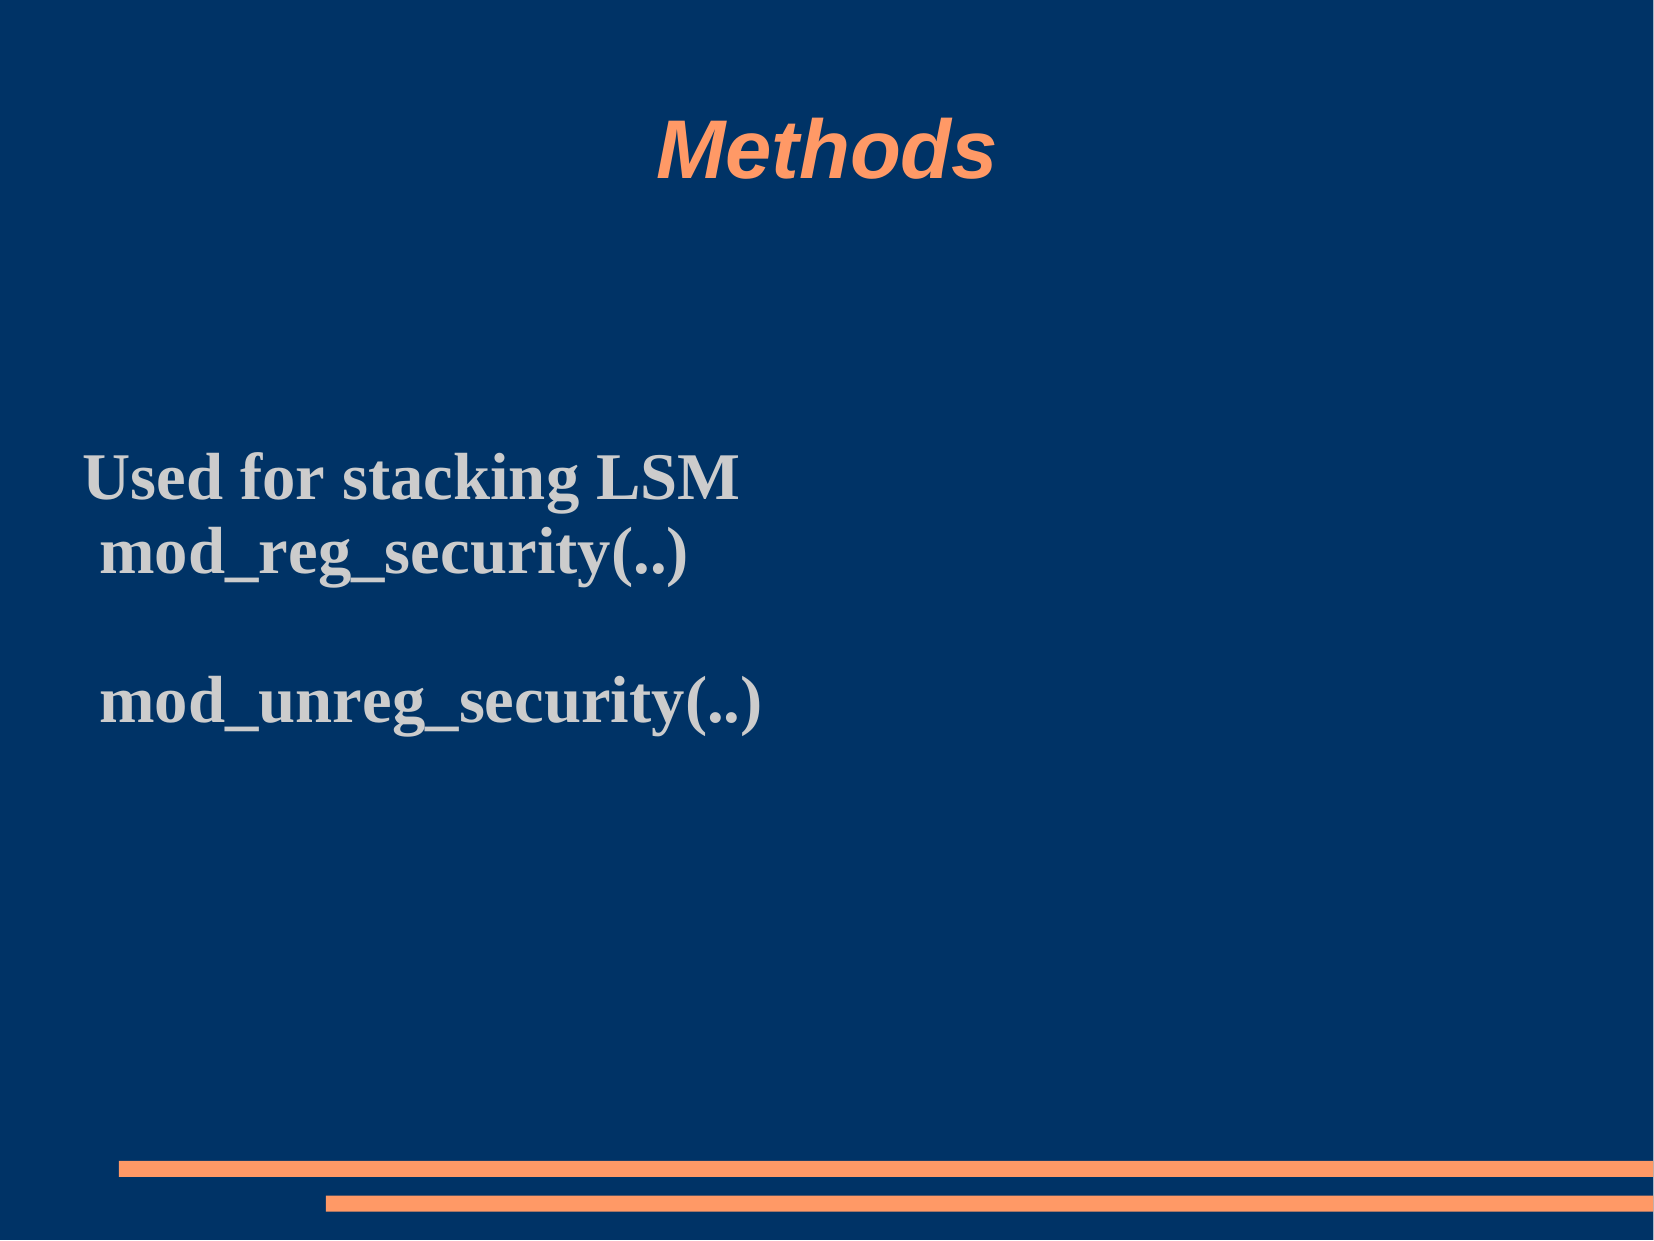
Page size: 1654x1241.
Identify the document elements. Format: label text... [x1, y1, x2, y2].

title Methods [121, 46, 1534, 254]
subtitle Used for stacking LSM mod_reg_security(..) mod_unreg_security(..) [82, 290, 1571, 1109]
